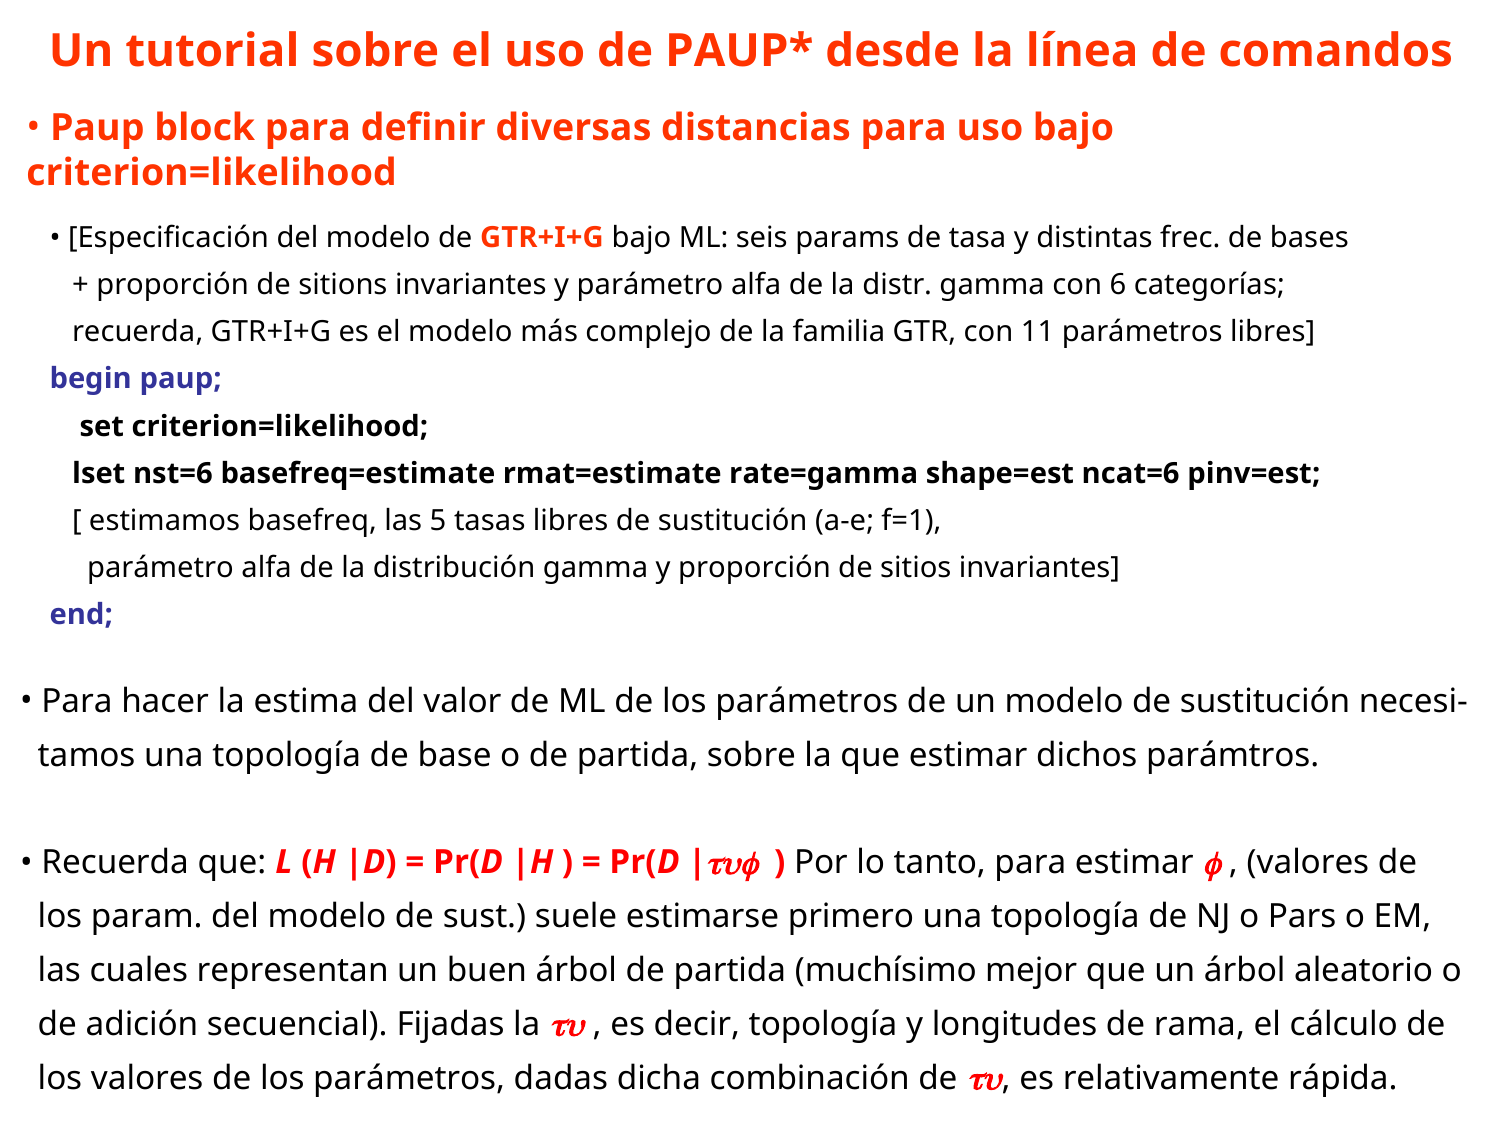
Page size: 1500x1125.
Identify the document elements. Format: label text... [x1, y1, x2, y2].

text_box Para hacer la estima del valor de ML de los parámetros de un modelo de sustitución necesi- tamos una topología de base o de partida, sobre la que estimar dichos parámtros. Recuerda que: L (H |D) = Pr(D |H ) = Pr(D |) Por lo tanto, para estimar  , (valores de los param. del modelo de sust.) suele estimarse primero una topología de NJ o Pars o EM, las cuales representan un buen árbol de partida (muchísimo mejor que un árbol aleatorio o de adición secuencial). Fijadas la  , es decir, topología y longitudes de rama, el cálculo de los valores de los parámetros, dadas dicha combinación de , es relativamente rápida. [5, 657, 1488, 1104]
text_box Paup block para definir diversas distancias para uso bajo criterion=likelihood [11, 94, 1477, 201]
text_box Un tutorial sobre el uso de PAUP* desde la línea de comandos [34, 13, 1469, 84]
text_box [Especificación del modelo de GTR+I+G bajo ML: seis params de tasa y distintas frec. de bases + proporción de sitions invariantes y parámetro alfa de la distr. gamma con 6 categorías; recuerda, GTR+I+G es el modelo más complejo de la familia GTR, con 11 parámetros libres] begin paup; set criterion=likelihood; lset nst=6 basefreq=estimate rmat=estimate rate=gamma shape=est ncat=6 pinv=est; [ estimamos basefreq, las 5 tasas libres de sustitución (a-e; f=1), parámetro alfa de la distribución gamma y proporción de sitios invariantes] end; [34, 198, 1372, 639]
